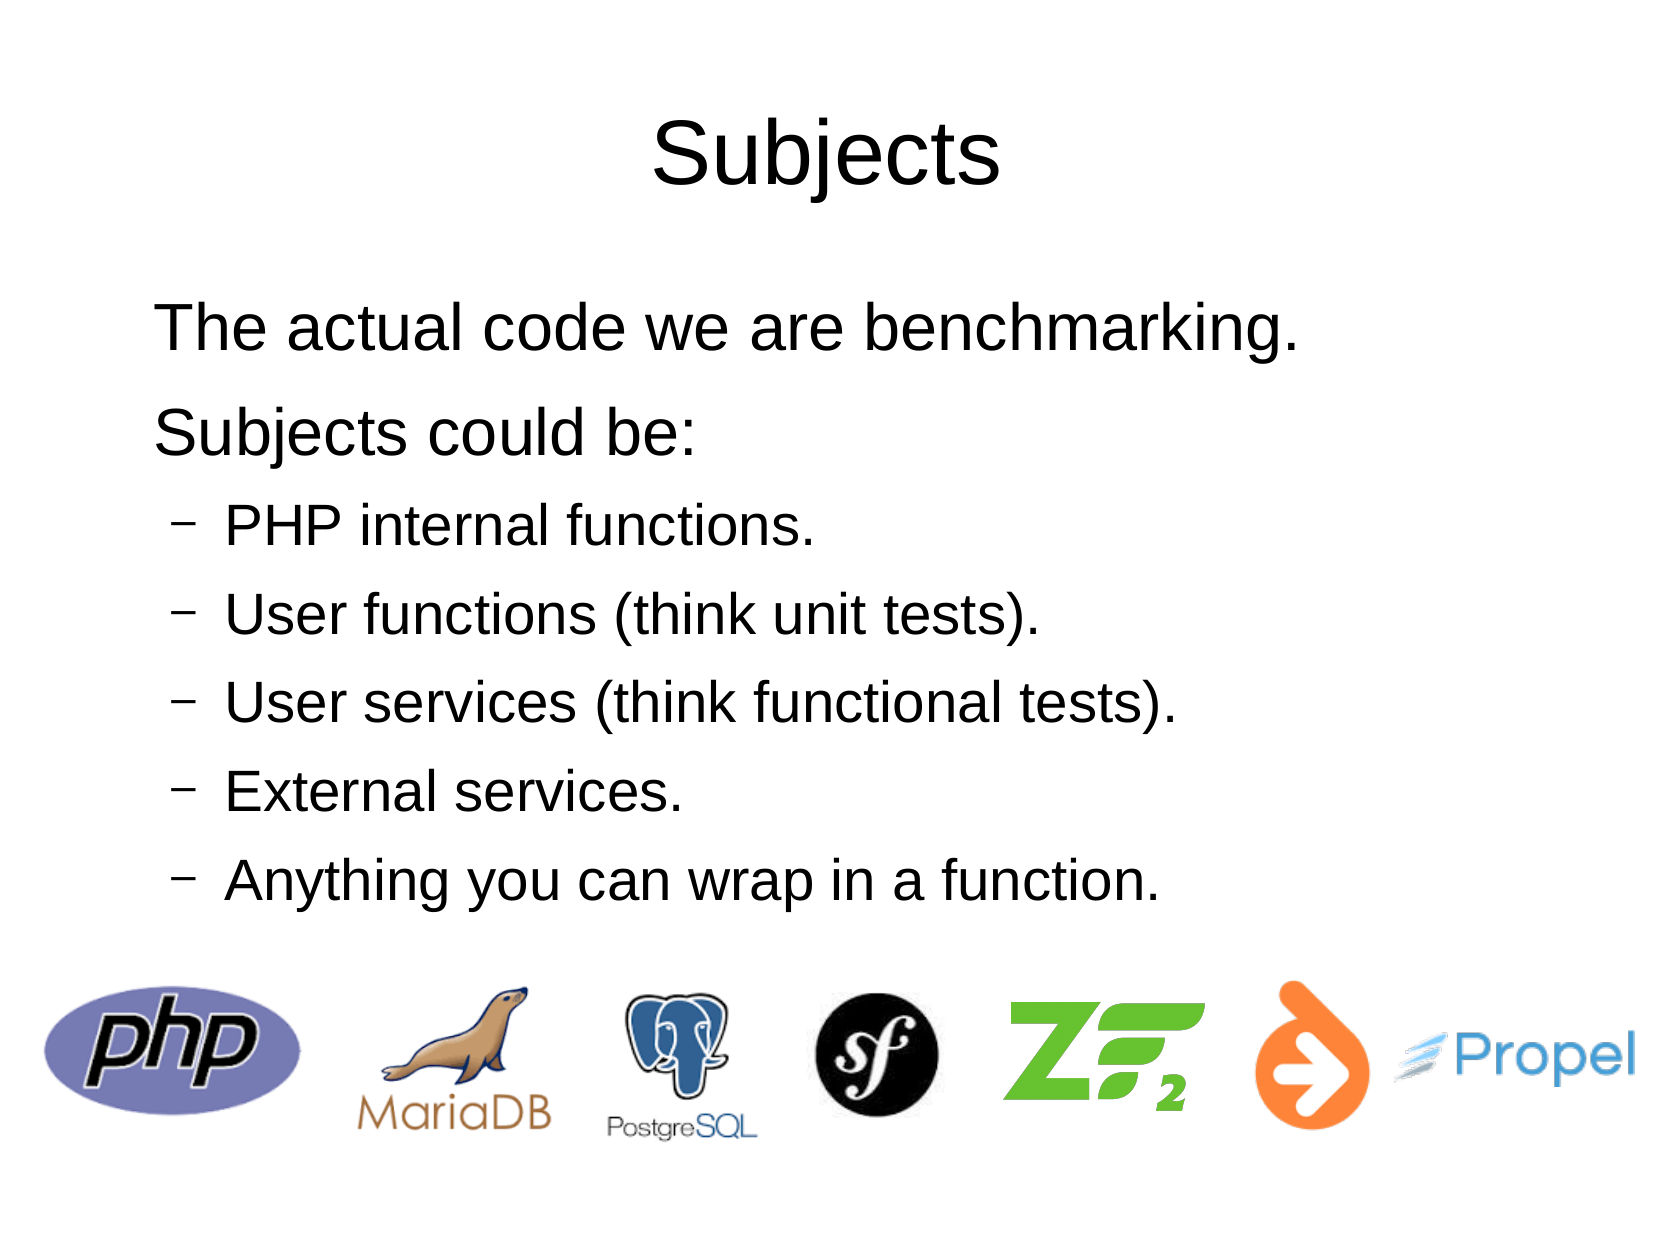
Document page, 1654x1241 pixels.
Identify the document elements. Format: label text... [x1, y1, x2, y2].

picture [1251, 980, 1373, 1134]
title Subjects [82, 49, 1571, 257]
picture [354, 983, 555, 1134]
list The actual code we are benchmarking. Subjects could be: PHP internal functions. User functions (think unit tests). User services (think functional tests). External services. Anything you can wrap in a function. [82, 290, 1571, 1010]
picture [782, 992, 969, 1121]
picture [13, 955, 331, 1146]
picture [1393, 1030, 1635, 1087]
picture [594, 968, 768, 1161]
picture [1003, 1002, 1205, 1111]
